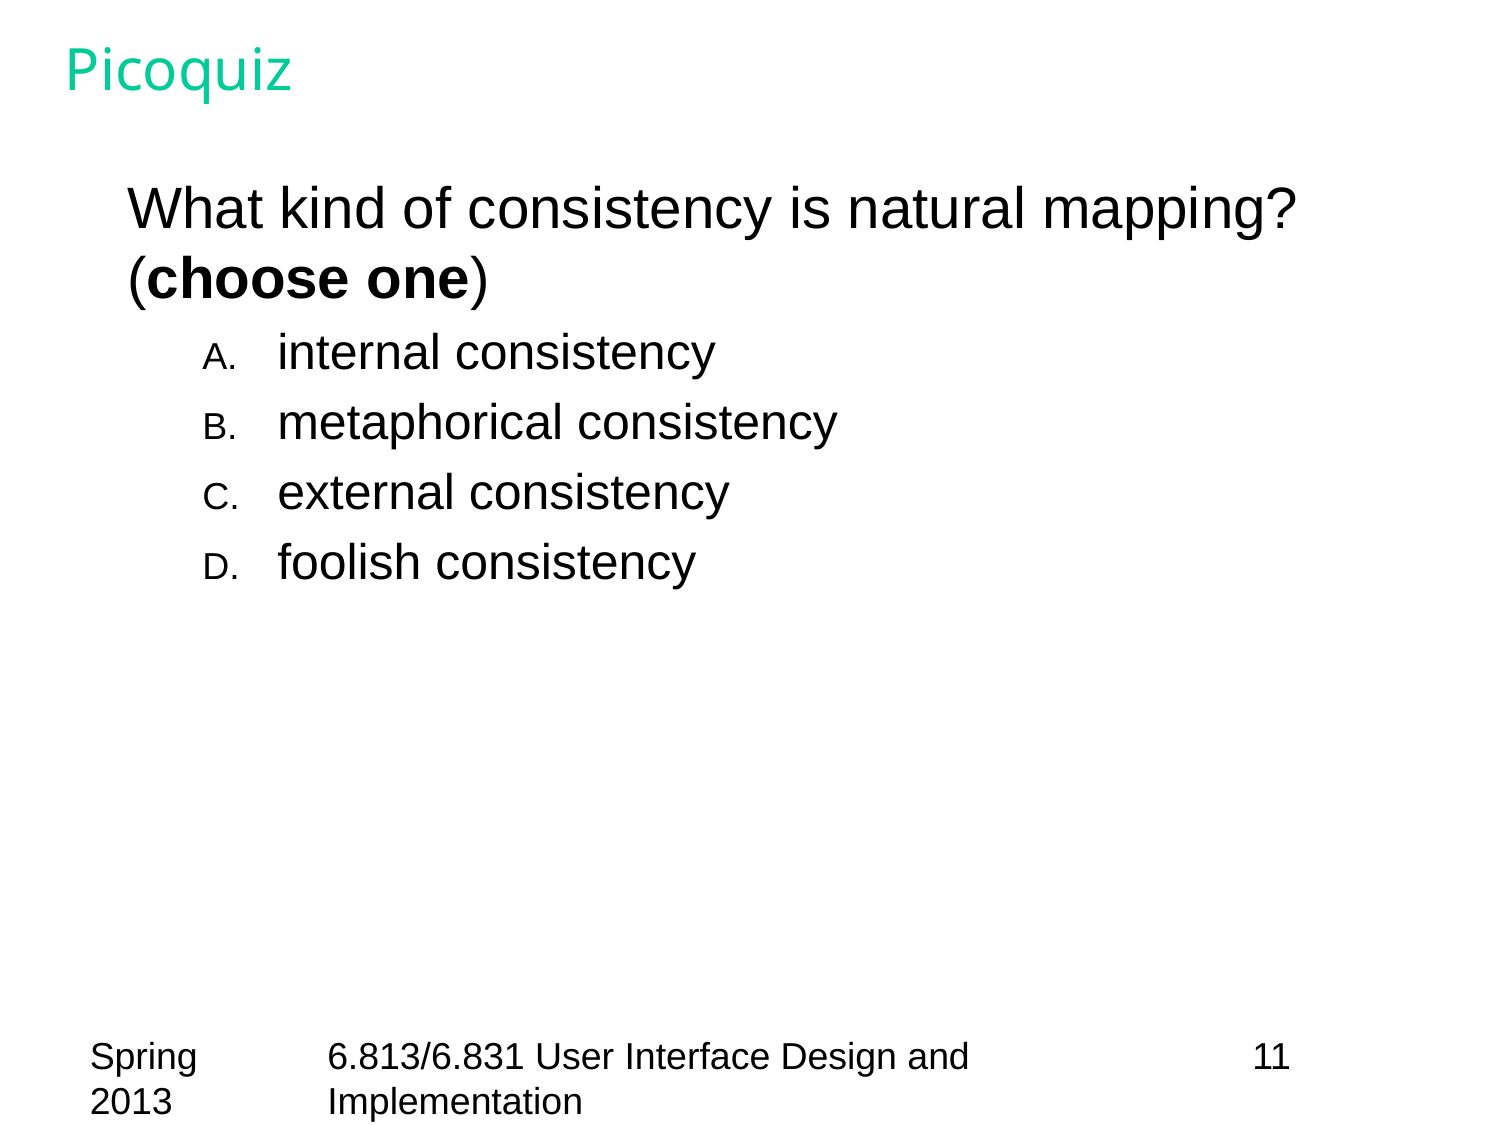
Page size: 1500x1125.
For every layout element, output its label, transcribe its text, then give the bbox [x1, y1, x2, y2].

slide_number Spring 2013 [75, 1024, 300, 1103]
slide_number <number> [1237, 1024, 1425, 1103]
title Picoquiz [50, 24, 1438, 150]
list What kind of consistency is natural mapping? (choose one) internal consistency metaphorical consistency external consistency foolish consistency [112, 162, 1388, 1000]
footer 6.813/6.831 User Interface Design and Implementation [312, 1024, 1225, 1103]
